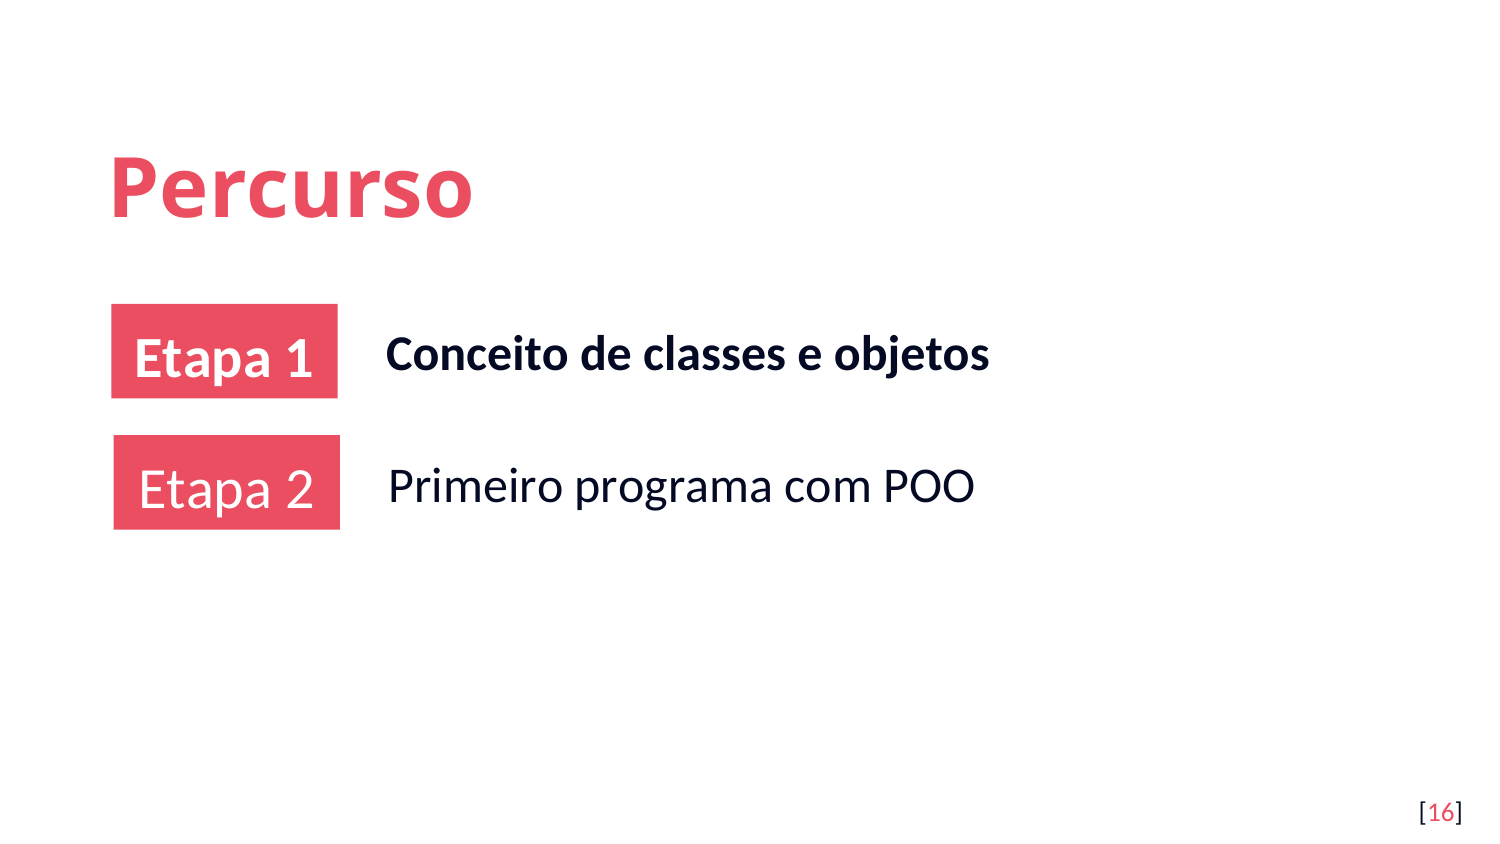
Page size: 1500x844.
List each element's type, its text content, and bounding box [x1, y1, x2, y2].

text_box Conceito de classes e objetos [371, 313, 1384, 389]
text_box Percurso [92, 104, 1309, 243]
slide_number [16] [1403, 779, 1494, 844]
text_box Etapa 1 [111, 303, 338, 399]
text_box Etapa 2 [113, 435, 340, 530]
text_box Primeiro programa com POO [373, 445, 1386, 520]
